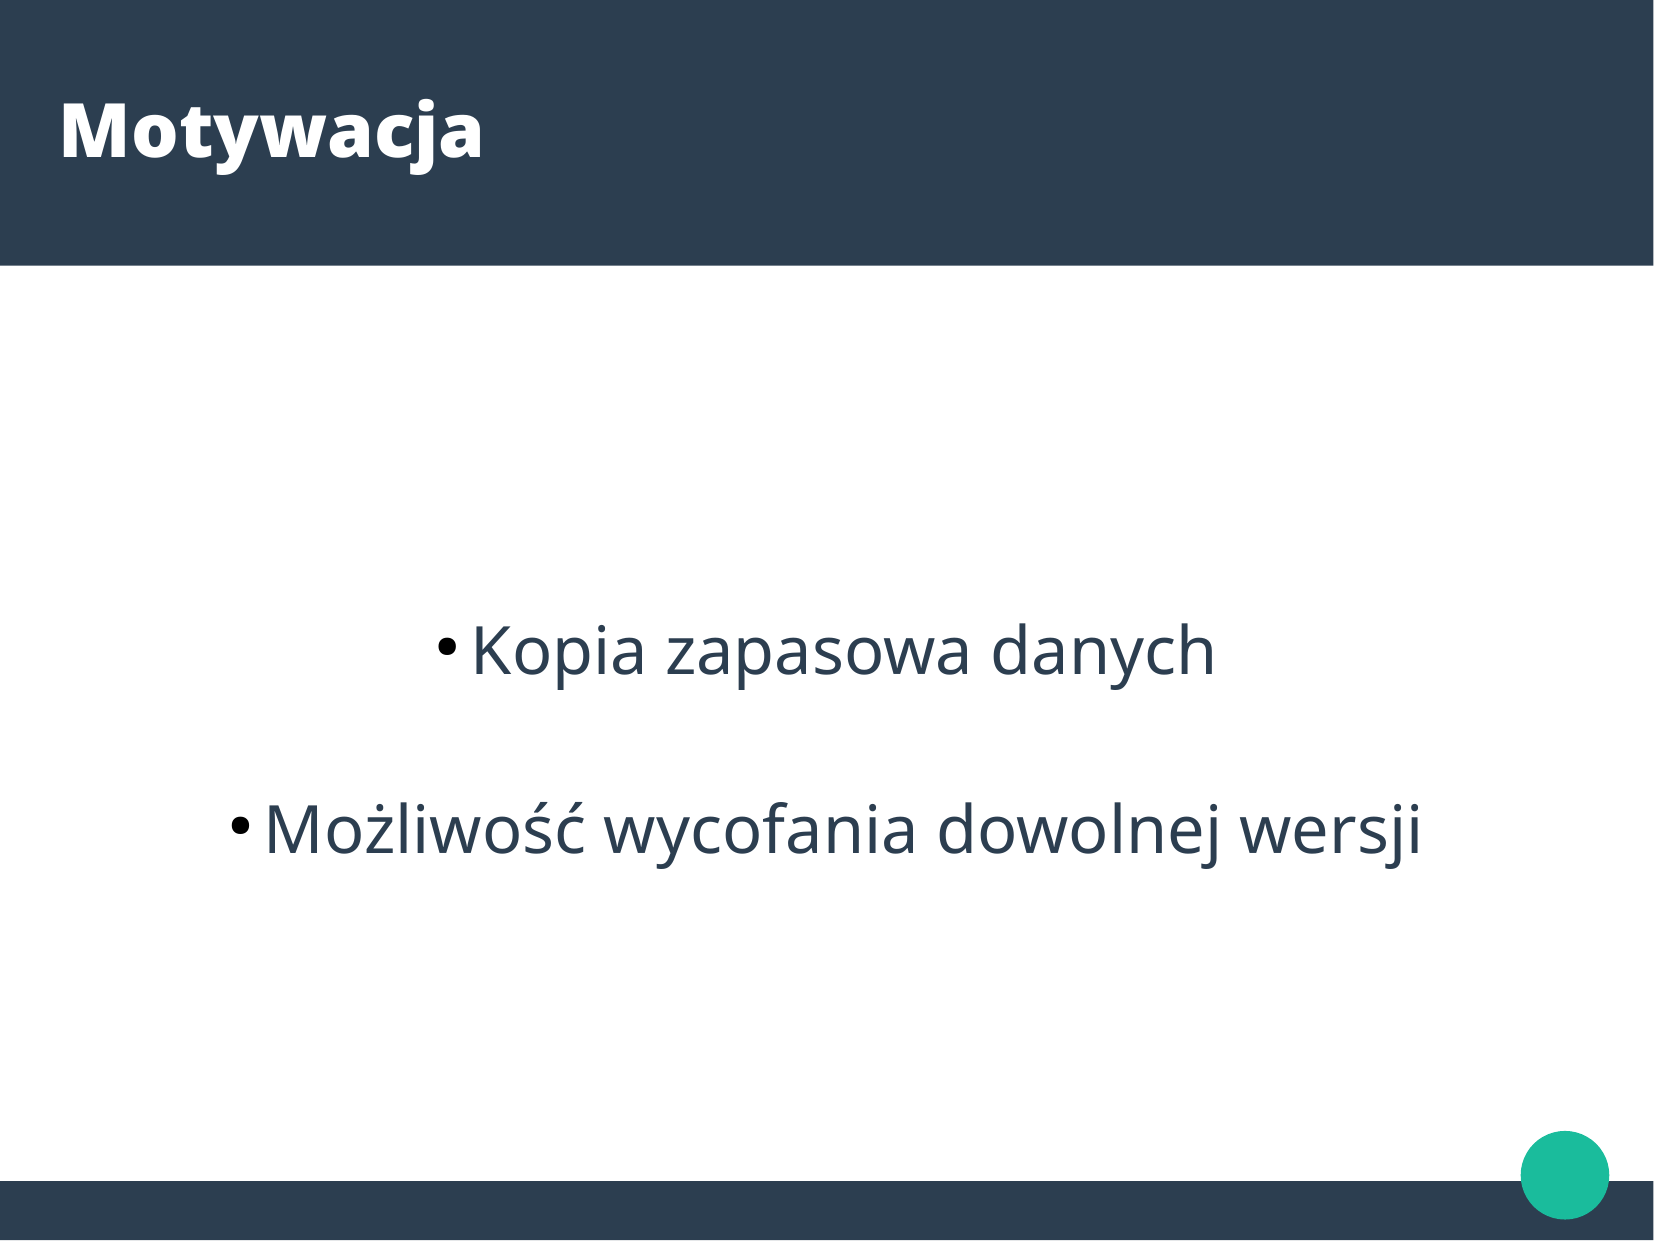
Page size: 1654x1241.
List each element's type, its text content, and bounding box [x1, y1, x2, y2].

subtitle Kopia zapasowa danych Możliwość wycofania dowolnej wersji [59, 324, 1595, 1152]
title Motywacja [59, 24, 1595, 232]
